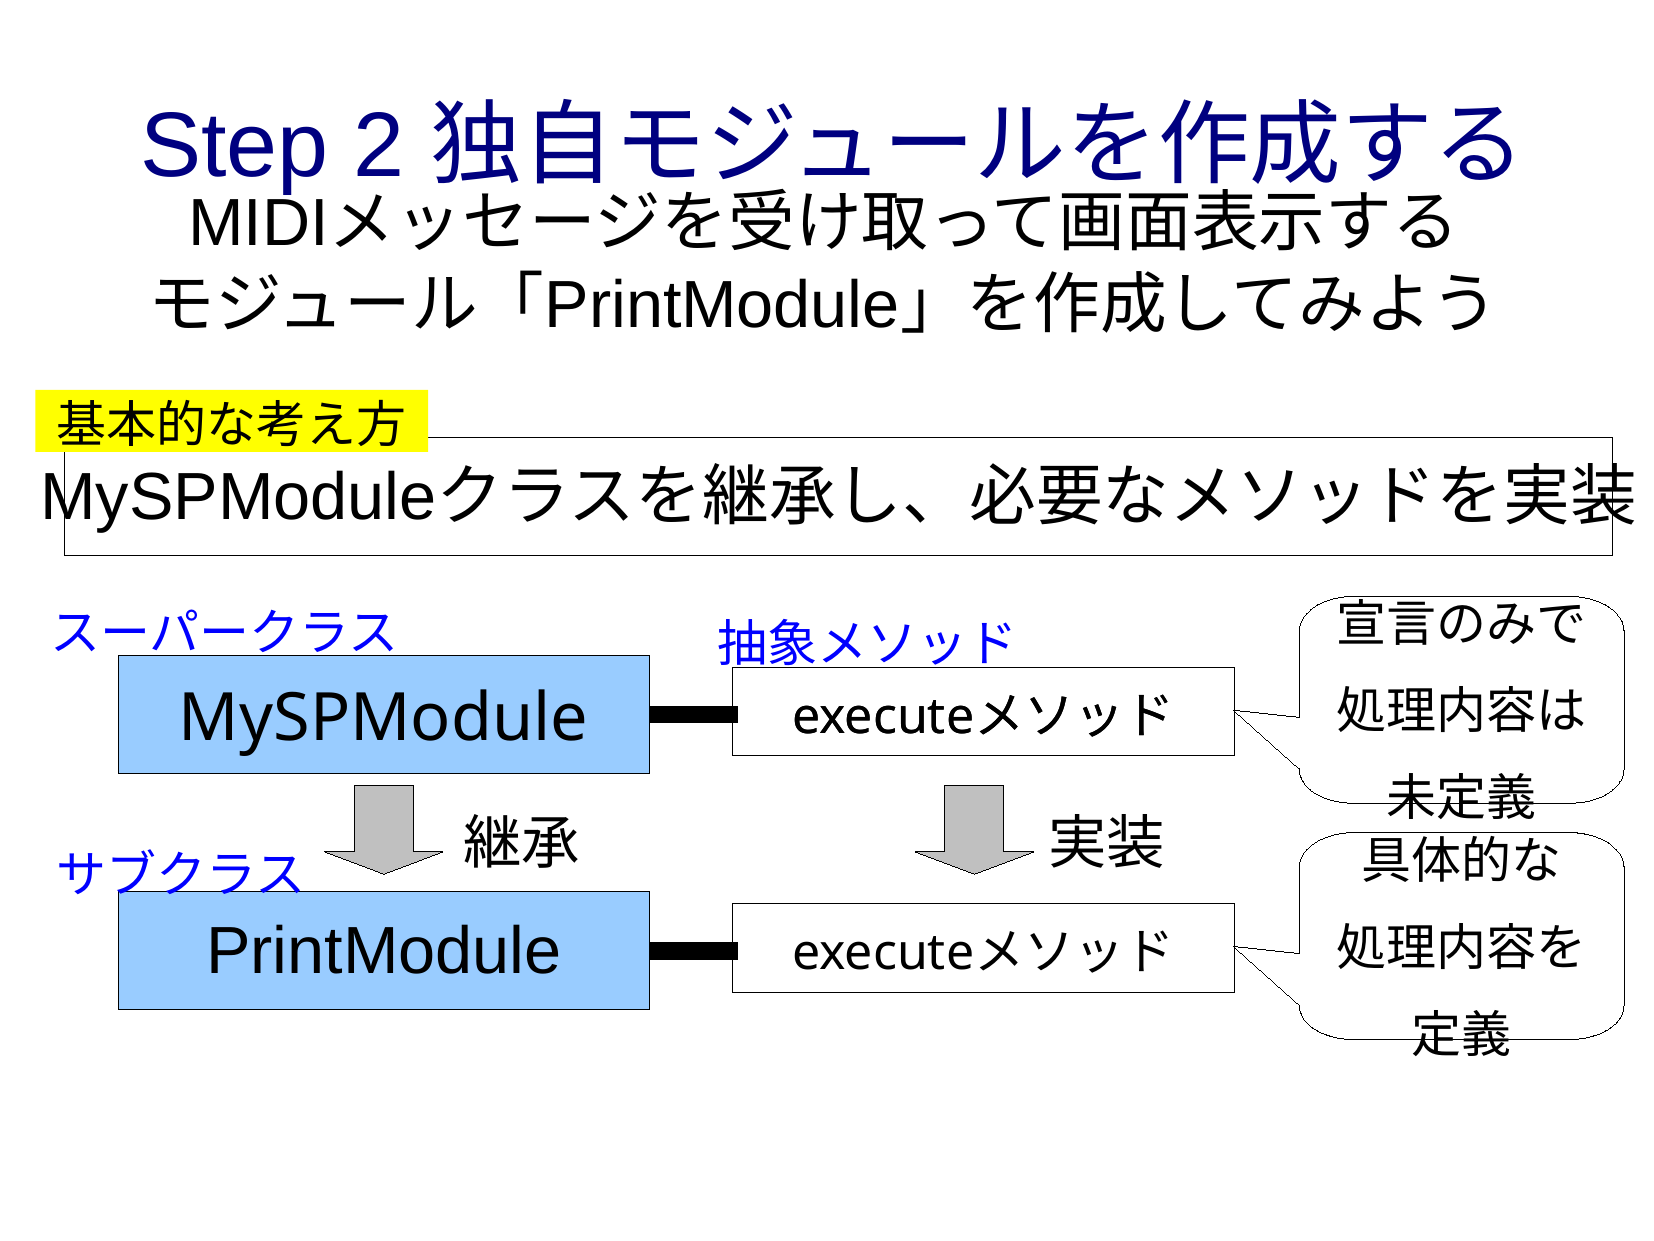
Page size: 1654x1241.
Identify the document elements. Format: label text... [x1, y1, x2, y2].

text_box executeメソッド [732, 667, 1235, 756]
list MIDIメッセージを受け取って画面表示する モジュール「PrintModule」を作成してみよう [53, 177, 1595, 355]
text_box MySPModule [118, 655, 650, 774]
text_box PrintModule [118, 891, 650, 1010]
text_box executeメソッド [732, 903, 1235, 993]
text_box 基本的な考え方 [35, 389, 429, 452]
text_box MySPModuleクラスを継承し、必要なメソッドを実装 [64, 437, 1613, 556]
text_box スーパークラス [35, 584, 381, 654]
text_box 具体的な 処理内容を 定義 [1233, 832, 1625, 1040]
text_box 抽象メソッド [702, 596, 984, 666]
text_box サブクラス [41, 826, 292, 896]
text_box [915, 785, 1033, 875]
text_box 実装 [1033, 788, 1180, 867]
text_box 宣言のみで 処理内容は 未定義 [1233, 596, 1625, 804]
text_box 継承 [448, 788, 595, 867]
text_box [324, 785, 443, 875]
title Step 2 独自モジュールを作成する [17, 33, 1648, 154]
